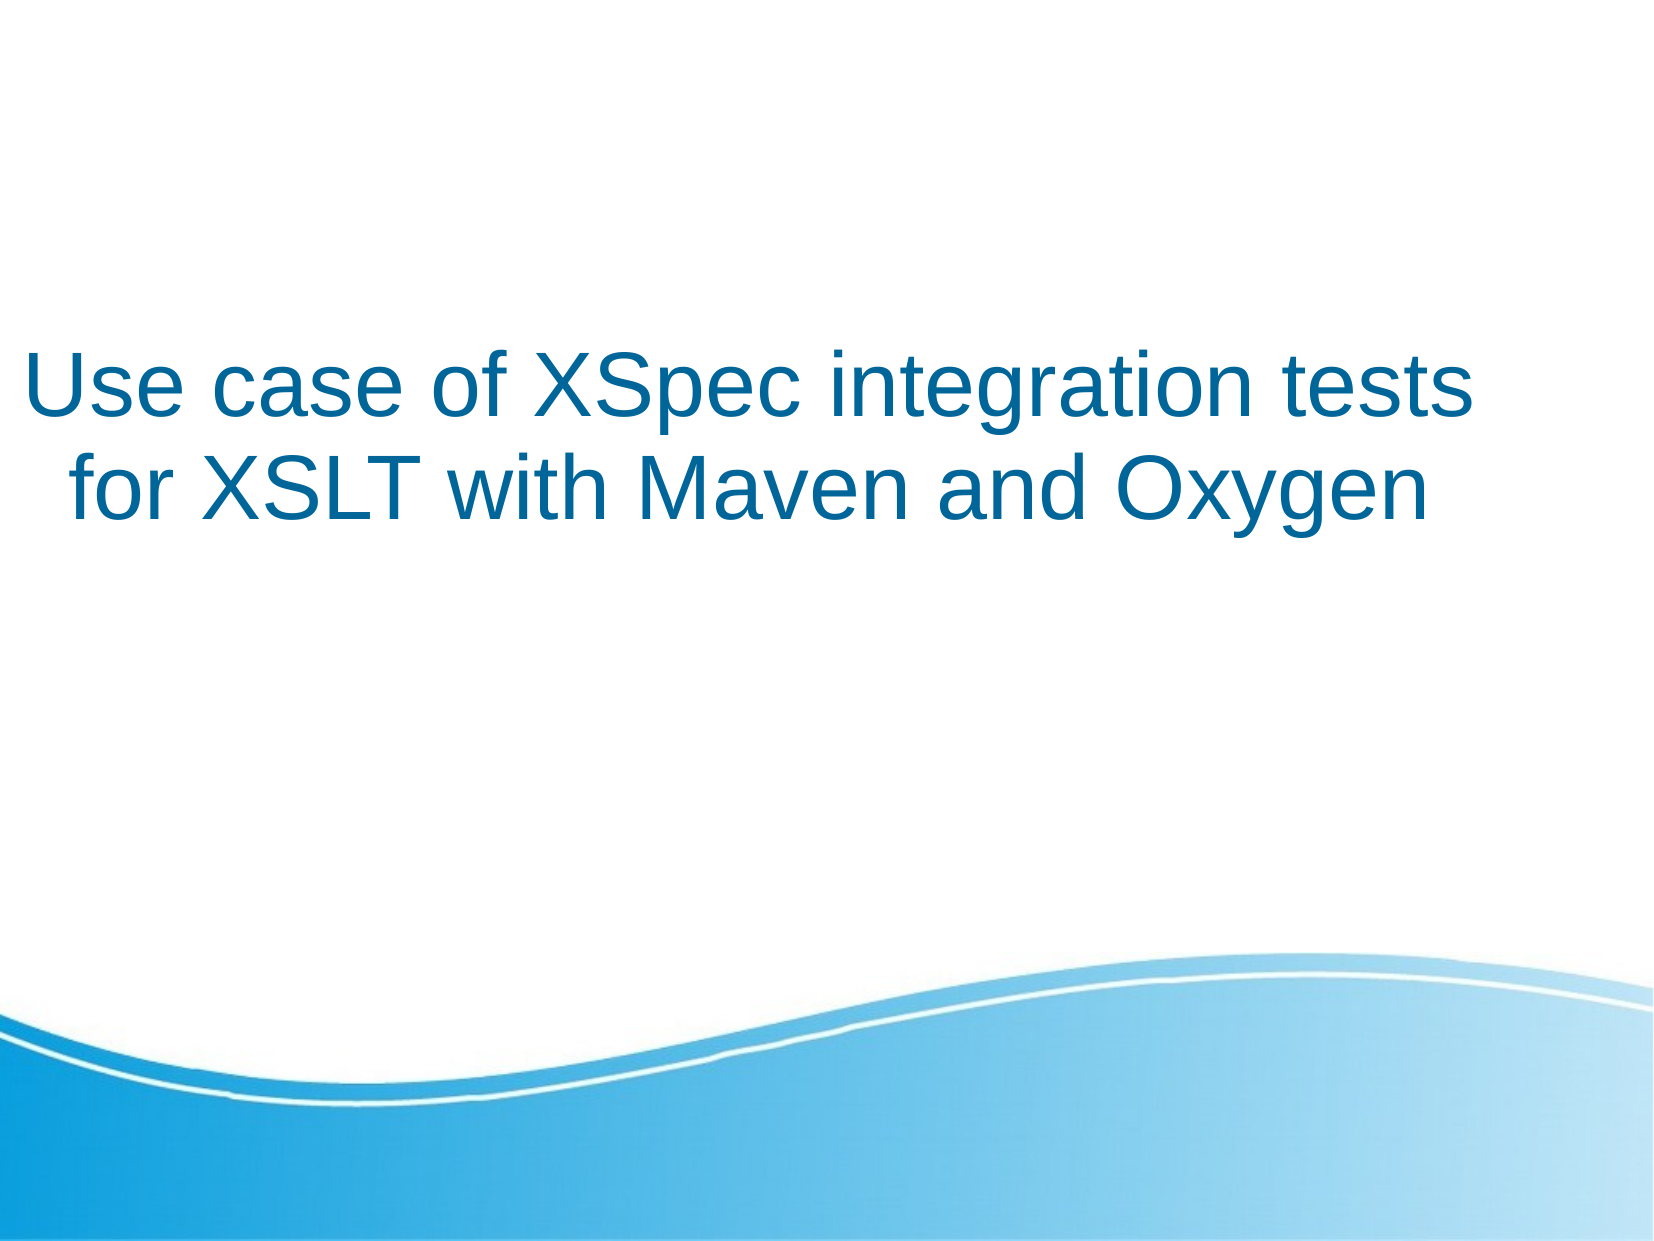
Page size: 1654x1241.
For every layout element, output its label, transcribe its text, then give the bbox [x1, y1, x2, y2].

title Use case of XSpec integration tests for XSLT with Maven and Oxygen [5, 333, 1495, 642]
picture [0, 952, 1654, 1241]
